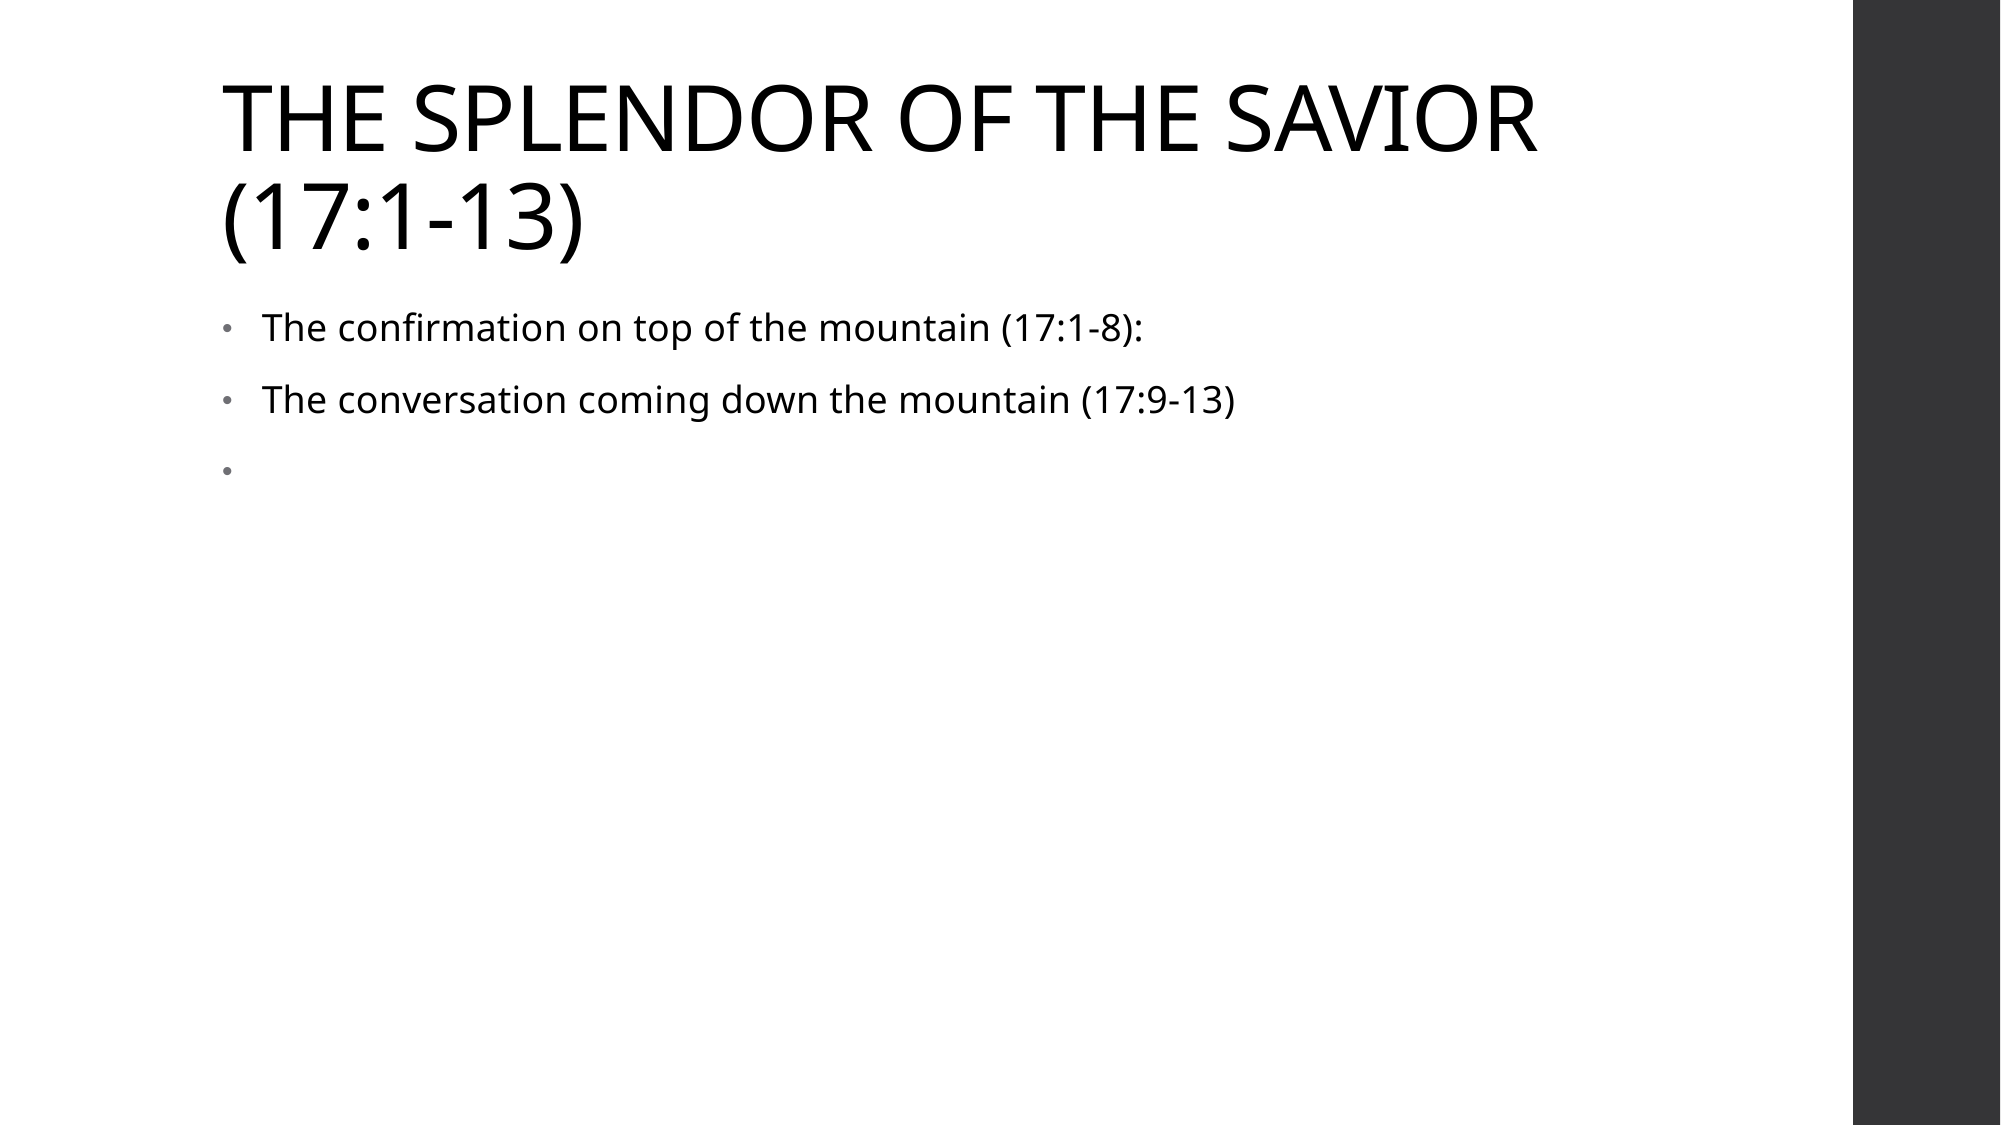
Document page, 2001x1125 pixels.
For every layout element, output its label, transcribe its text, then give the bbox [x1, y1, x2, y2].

title THE SPLENDOR OF THE SAVIOR (17:1-13) [206, 60, 1797, 278]
list The confirmation on top of the mountain (17:1-8): The conversation coming down the mountain (17:9-13) [206, 299, 1617, 1014]
